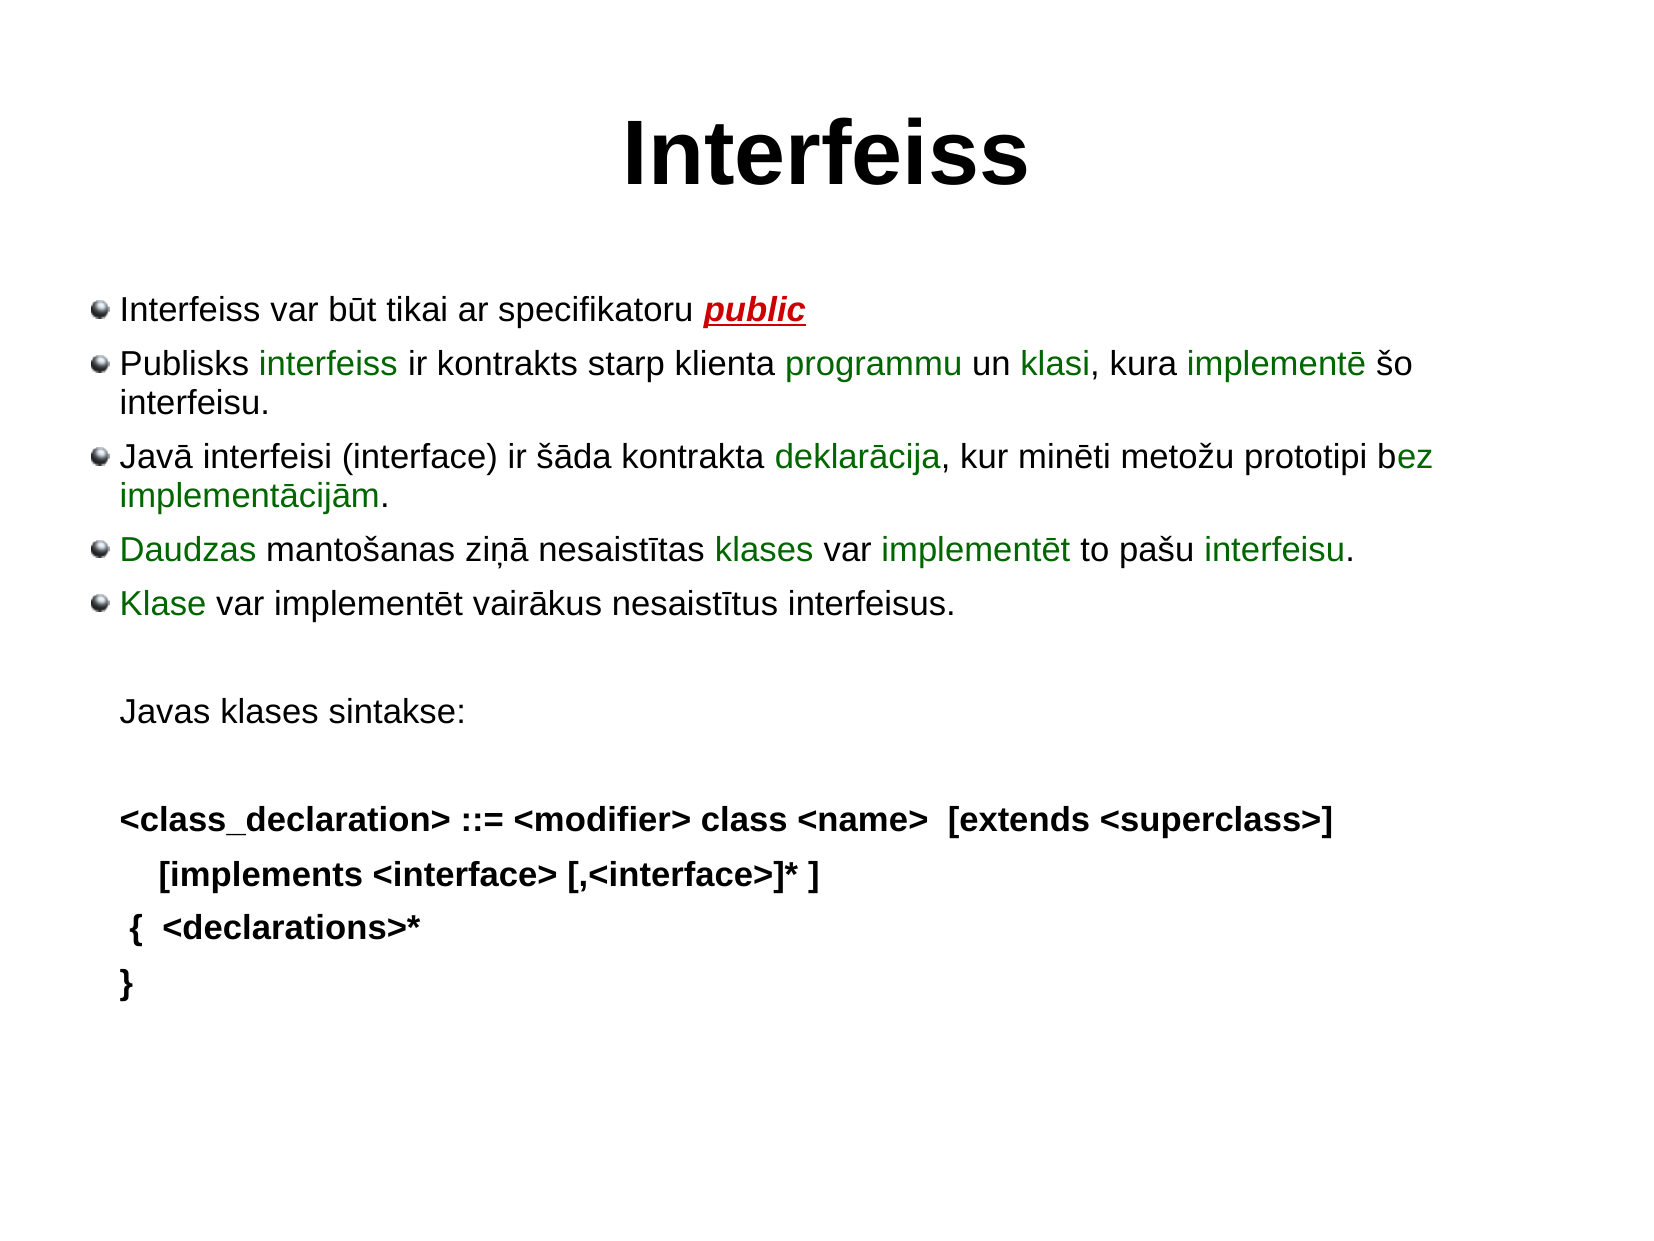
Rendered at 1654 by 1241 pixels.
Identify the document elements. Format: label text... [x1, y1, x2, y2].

list Interfeiss var būt tikai ar specifikatoru public Publisks interfeiss ir kontrakts starp klienta programmu un klasi, kura implementē šo interfeisu. Javā interfeisi (interface) ir šāda kontrakta deklarācija, kur minēti metožu prototipi bez implementācijām. Daudzas mantošanas ziņā nesaistītas klases var implementēt to pašu interfeisu. Klase var implementēt vairākus nesaistītus interfeisus. Javas klases sintakse: <class_declaration> ::= <modifier> class <name> [extends <superclass>] [implements <interface> [,<interface>]* ] { <declarations>* } [82, 290, 1538, 1010]
title Interfeiss [82, 49, 1571, 257]
